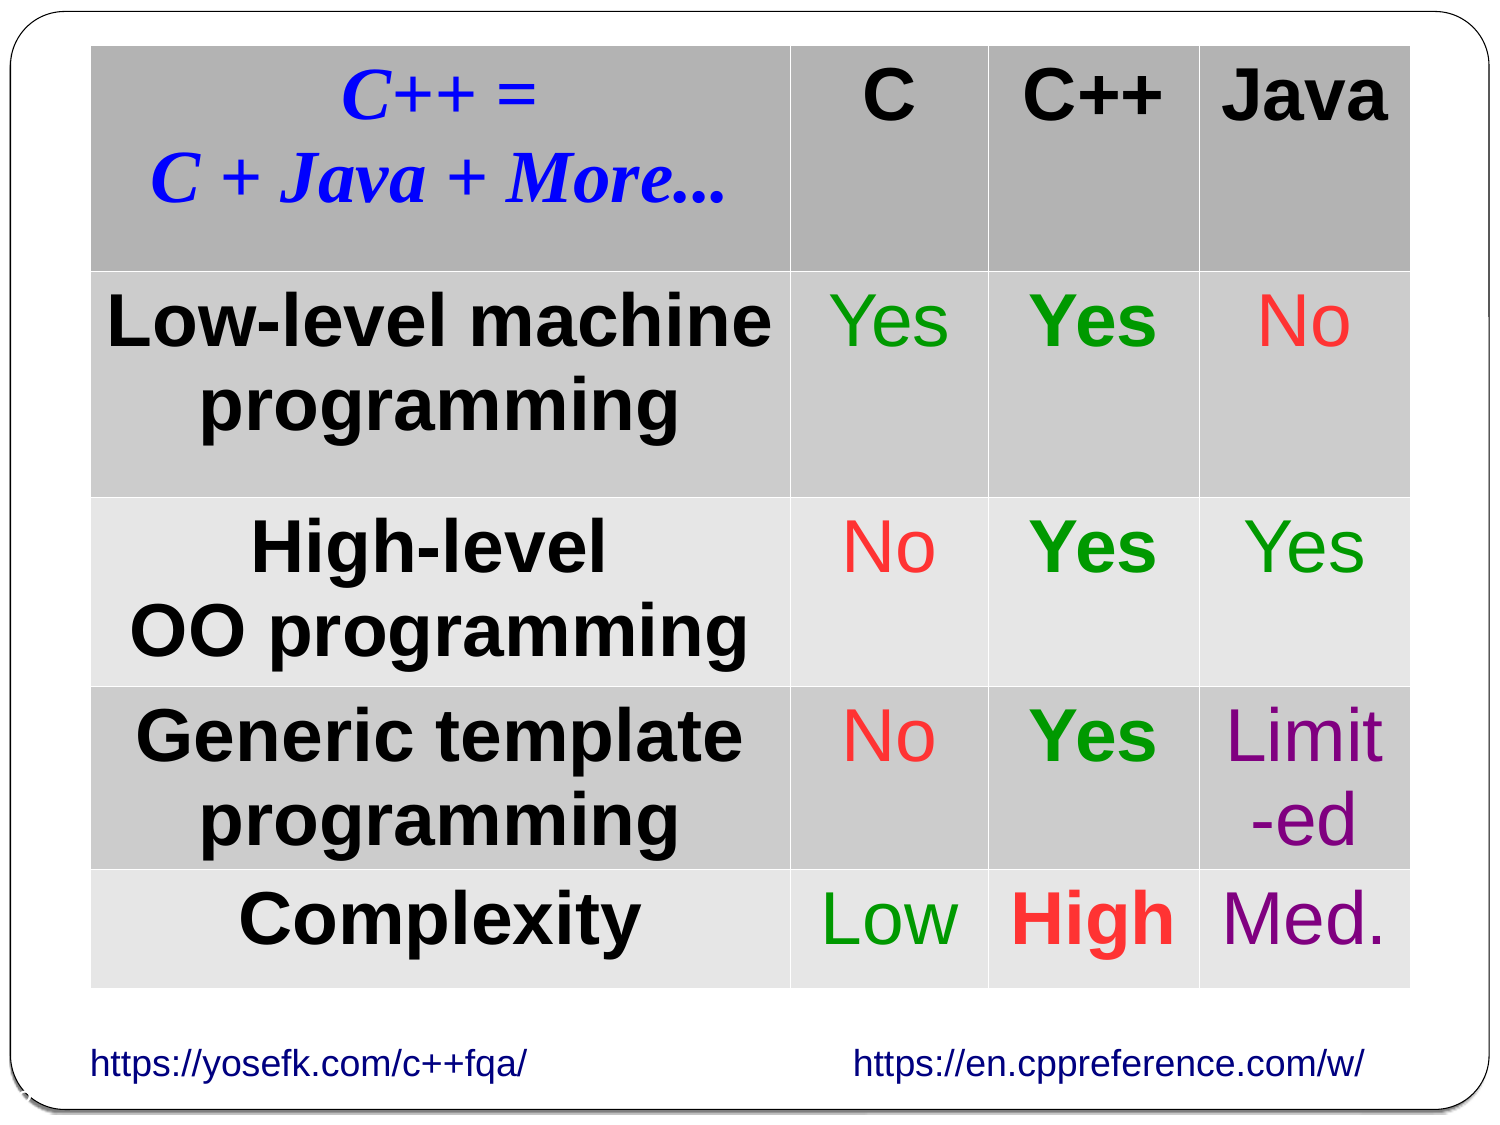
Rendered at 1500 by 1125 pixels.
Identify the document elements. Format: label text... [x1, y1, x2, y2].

table_header C++ = C + Java + More... [91, 46, 790, 271]
table_cell No [791, 687, 988, 869]
table_cell Yes [1200, 498, 1410, 686]
table_cell Yes [989, 687, 1199, 869]
table_cell Yes [989, 498, 1199, 686]
table_cell Limit-ed [1200, 687, 1410, 869]
table_cell Complexity [91, 870, 790, 988]
table_cell Generic template programming [91, 687, 790, 869]
table_cell Yes [791, 272, 988, 497]
table_cell No [1200, 272, 1410, 497]
text_box https://en.cppreference.com/w/ [838, 1035, 1381, 1092]
table_cell Low-level machine programming [91, 272, 790, 497]
text_box https://yosefk.com/c++fqa/ [75, 1035, 618, 1092]
table_header C++ [989, 46, 1199, 271]
table_cell Yes [989, 272, 1199, 497]
slide_number <number> [0, 1074, 50, 1125]
table_cell Med. [1200, 870, 1410, 988]
table_cell No [791, 498, 988, 686]
table_cell High-level OO programming [91, 498, 790, 686]
table_cell Low [791, 870, 988, 988]
table_header Java [1200, 46, 1410, 271]
table_cell High [989, 870, 1199, 988]
table_header C [791, 46, 988, 271]
